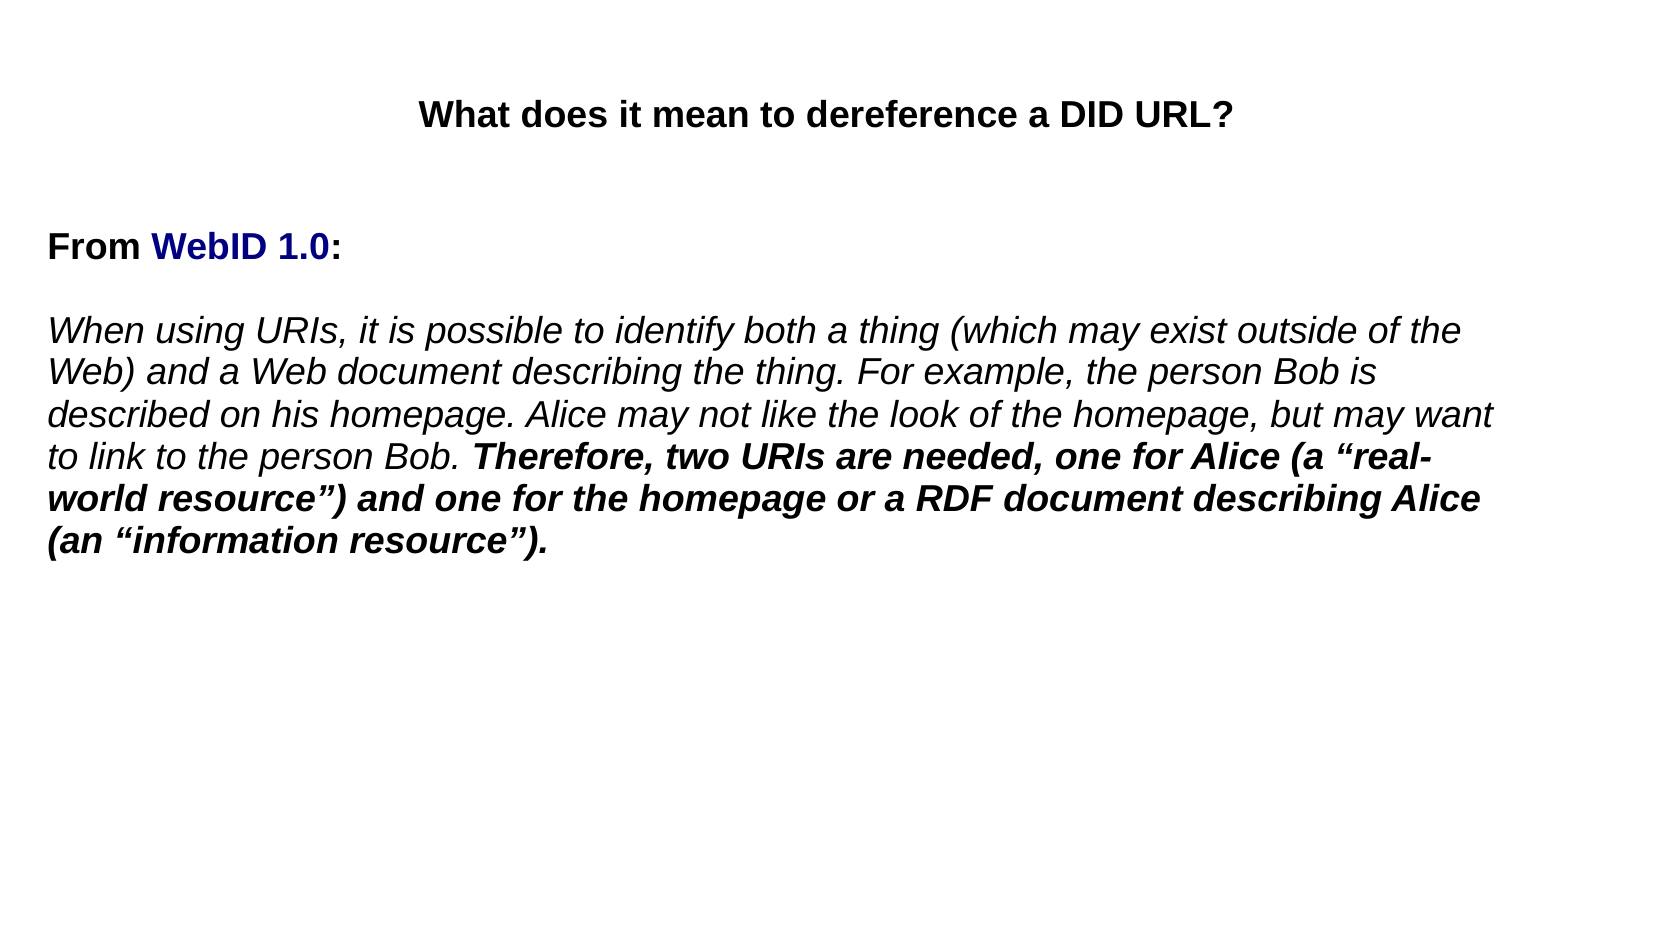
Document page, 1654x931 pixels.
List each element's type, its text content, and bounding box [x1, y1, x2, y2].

title What does it mean to dereference a DID URL? [82, 37, 1571, 193]
text_box From WebID 1.0: When using URIs, it is possible to identify both a thing (which may exist outside of the Web) and a Web document describing the thing. For example, the person Bob is described on his homepage. Alice may not like the look of the homepage, but may want to link to the person Bob. Therefore, two URIs are needed, one for Alice (a “real-world resource”) and one for the homepage or a RDF document describing Alice (an “information resource”). [47, 225, 1515, 562]
